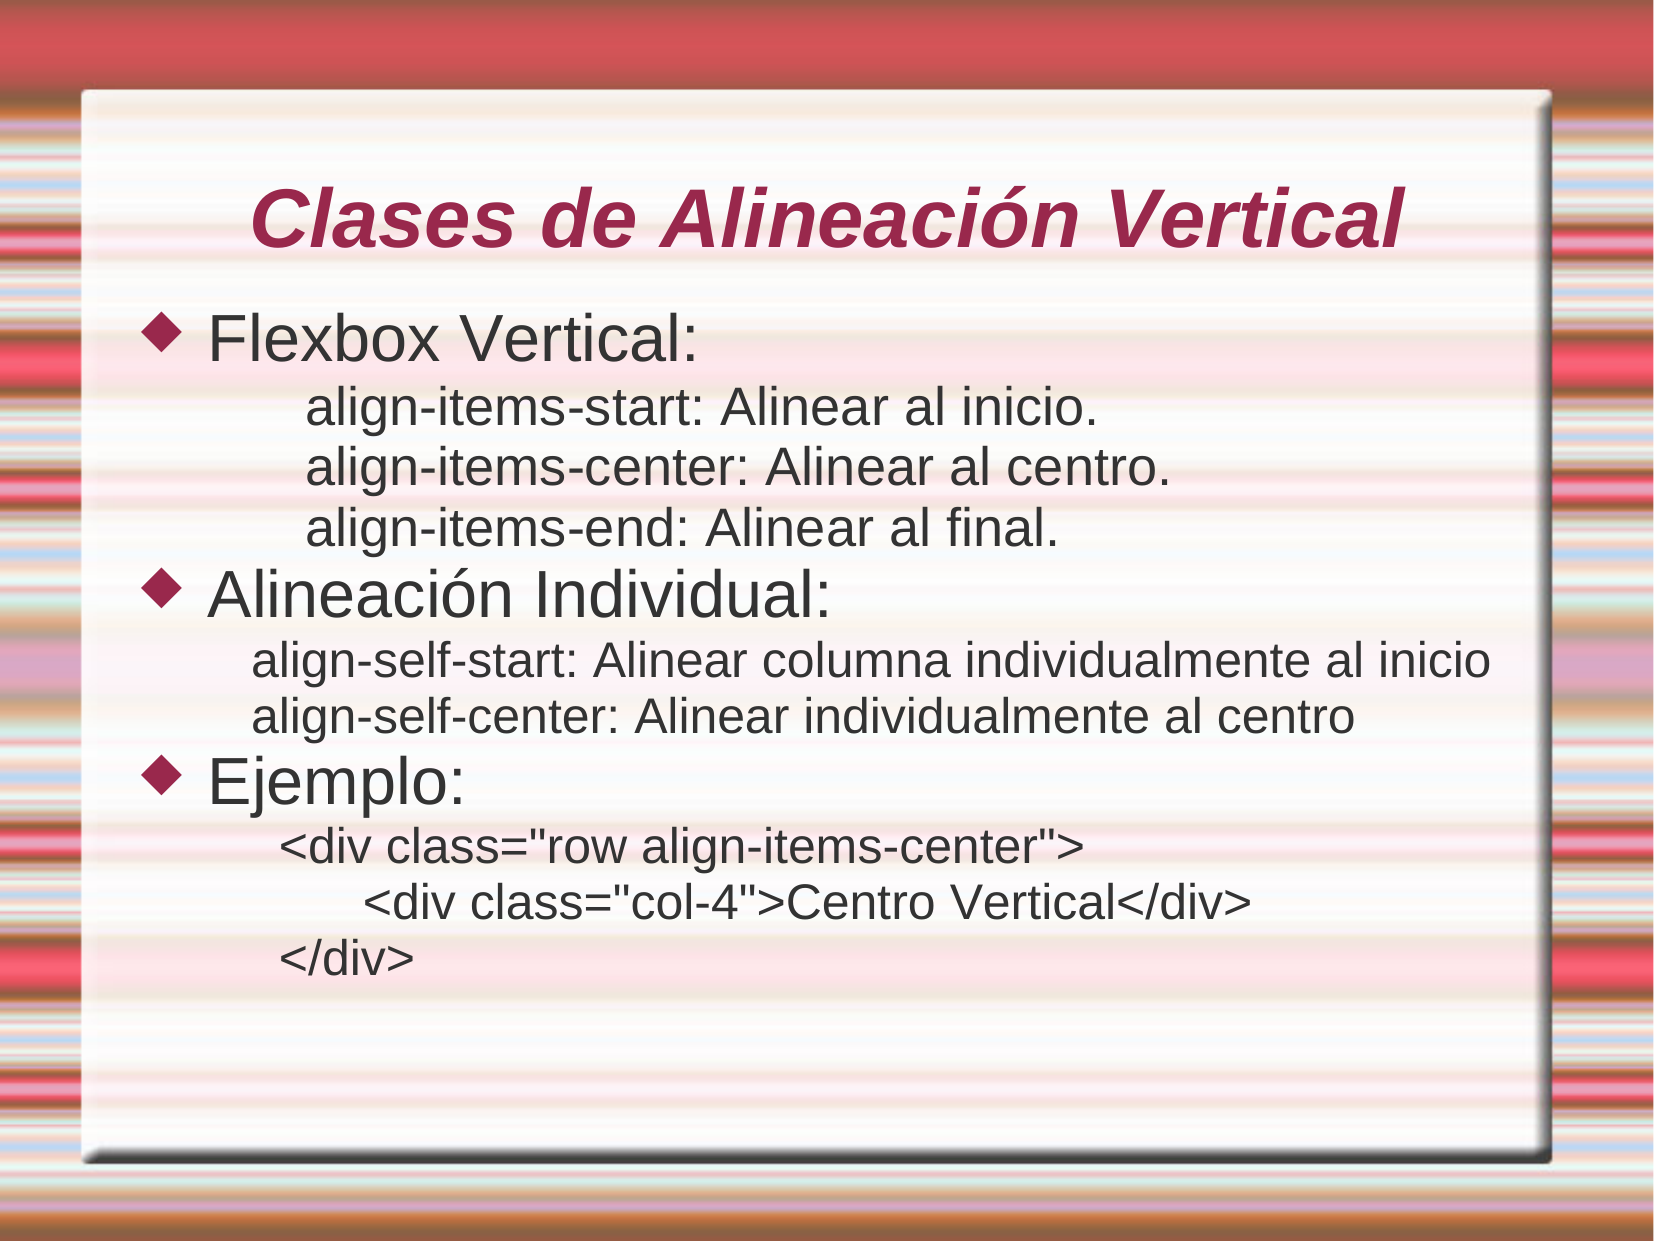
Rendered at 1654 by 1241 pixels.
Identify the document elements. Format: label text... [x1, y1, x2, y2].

picture [0, 0, 1654, 1241]
list Flexbox Vertical: align-items-start: Alinear al inicio. align-items-center: Alinear al centro. align-items-end: Alinear al final. Alineación Individual: align-self-start: Alinear columna individualmente al inicio align-self-center: Alinear individualmente al centro Ejemplo: <div class="row align-items-center"> <div class="col-4">Centro Vertical</div> </div> [124, 301, 1506, 1083]
title Clases de Alineación Vertical [121, 114, 1534, 322]
